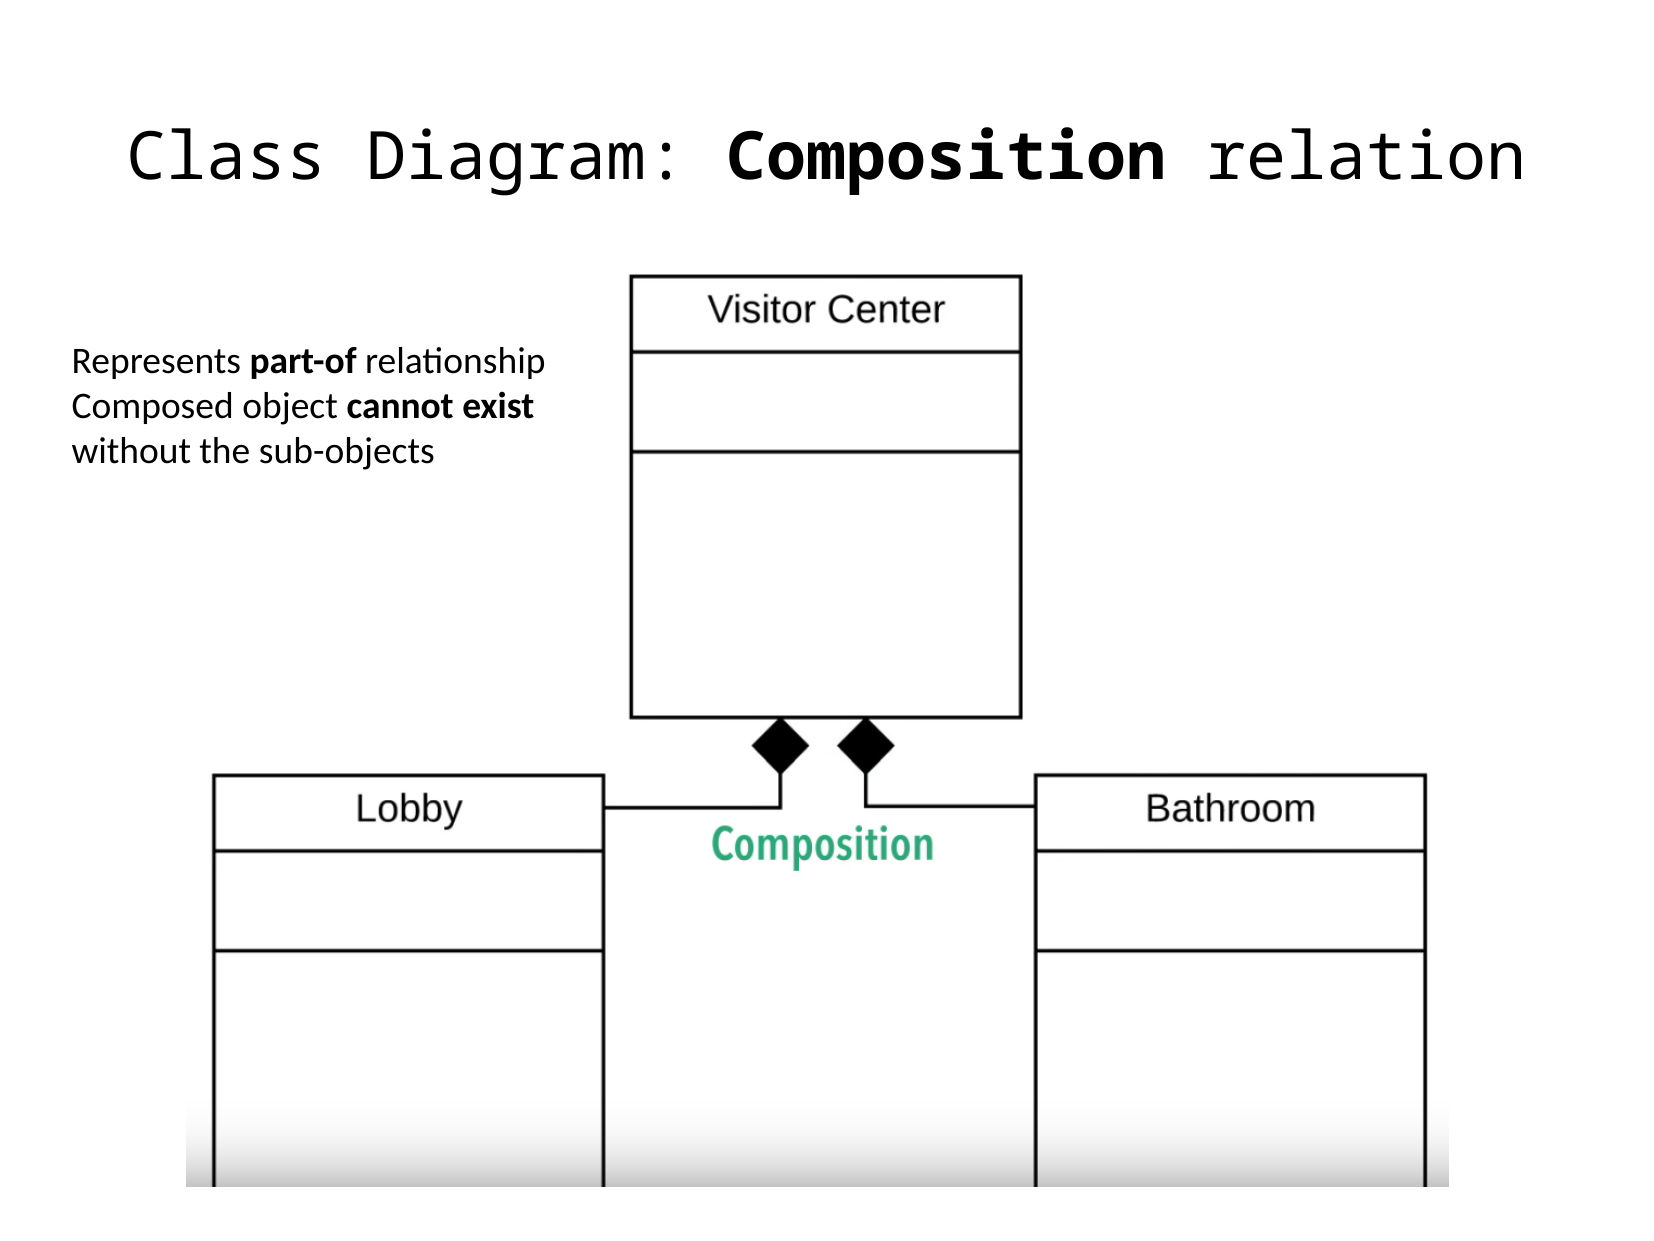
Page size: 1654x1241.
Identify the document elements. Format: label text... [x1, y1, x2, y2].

title Class Diagram: Composition relation [35, 49, 1619, 257]
picture [186, 255, 1449, 1187]
text_box Represents part-of relationship Composed object cannot exist without the sub-objects [56, 328, 566, 480]
